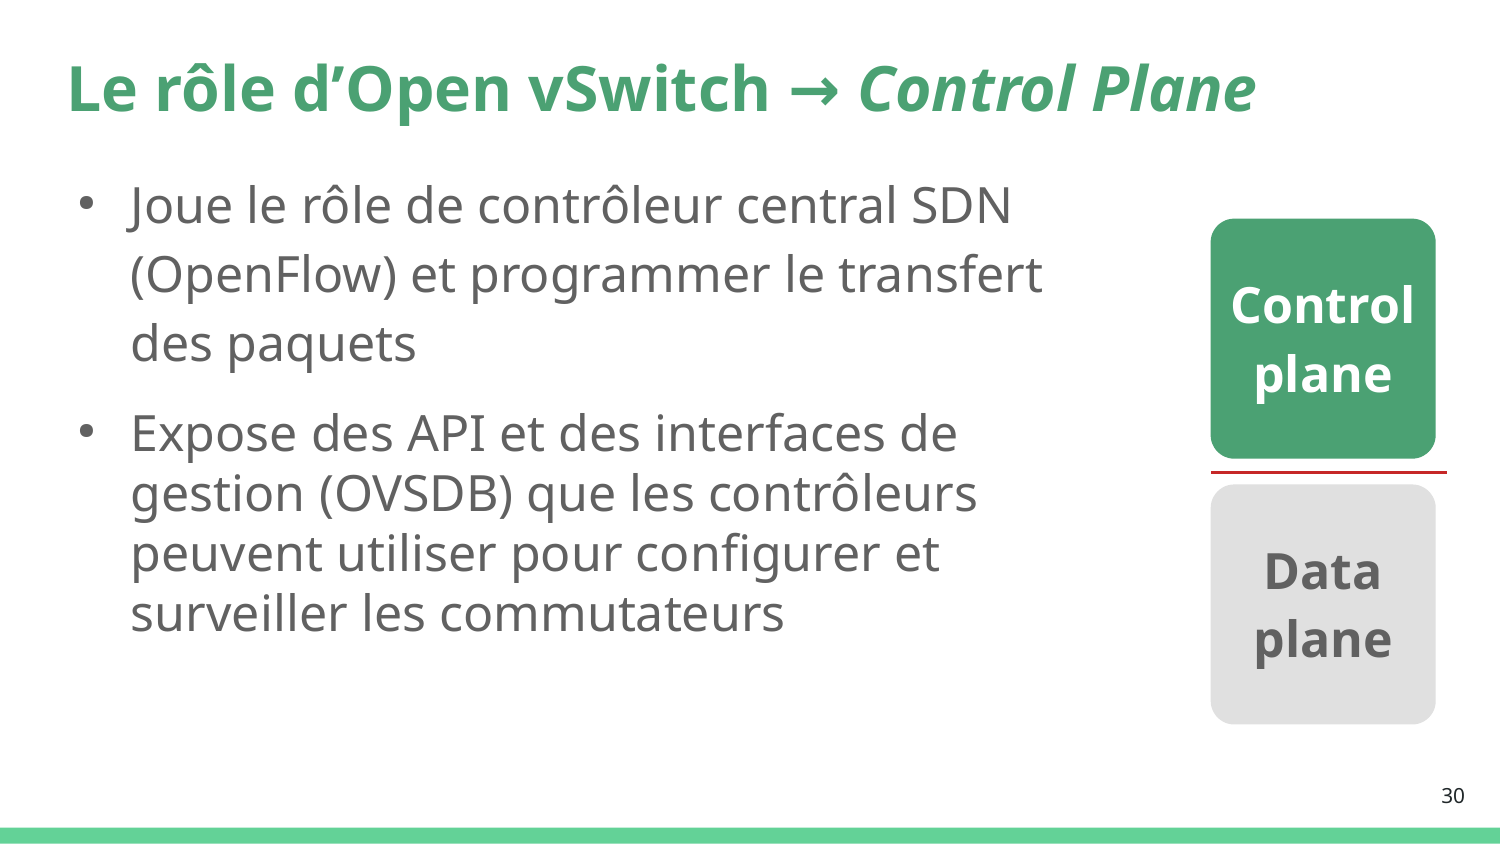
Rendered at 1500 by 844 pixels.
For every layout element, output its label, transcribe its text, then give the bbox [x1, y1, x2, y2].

title Le rôle d’Open vSwitch → Control Plane [51, 23, 1449, 117]
slide_number <numéro> [1389, 764, 1480, 830]
text_box Data plane [1210, 484, 1436, 725]
text_box Control plane [1210, 218, 1436, 459]
list Joue le rôle de contrôleur central SDN (OpenFlow) et programmer le transfert des paquets Expose des API et des interfaces de gestion (OVSDB) que les contrôleurs peuvent utiliser pour configurer et surveiller les commutateurs [45, 150, 1152, 739]
